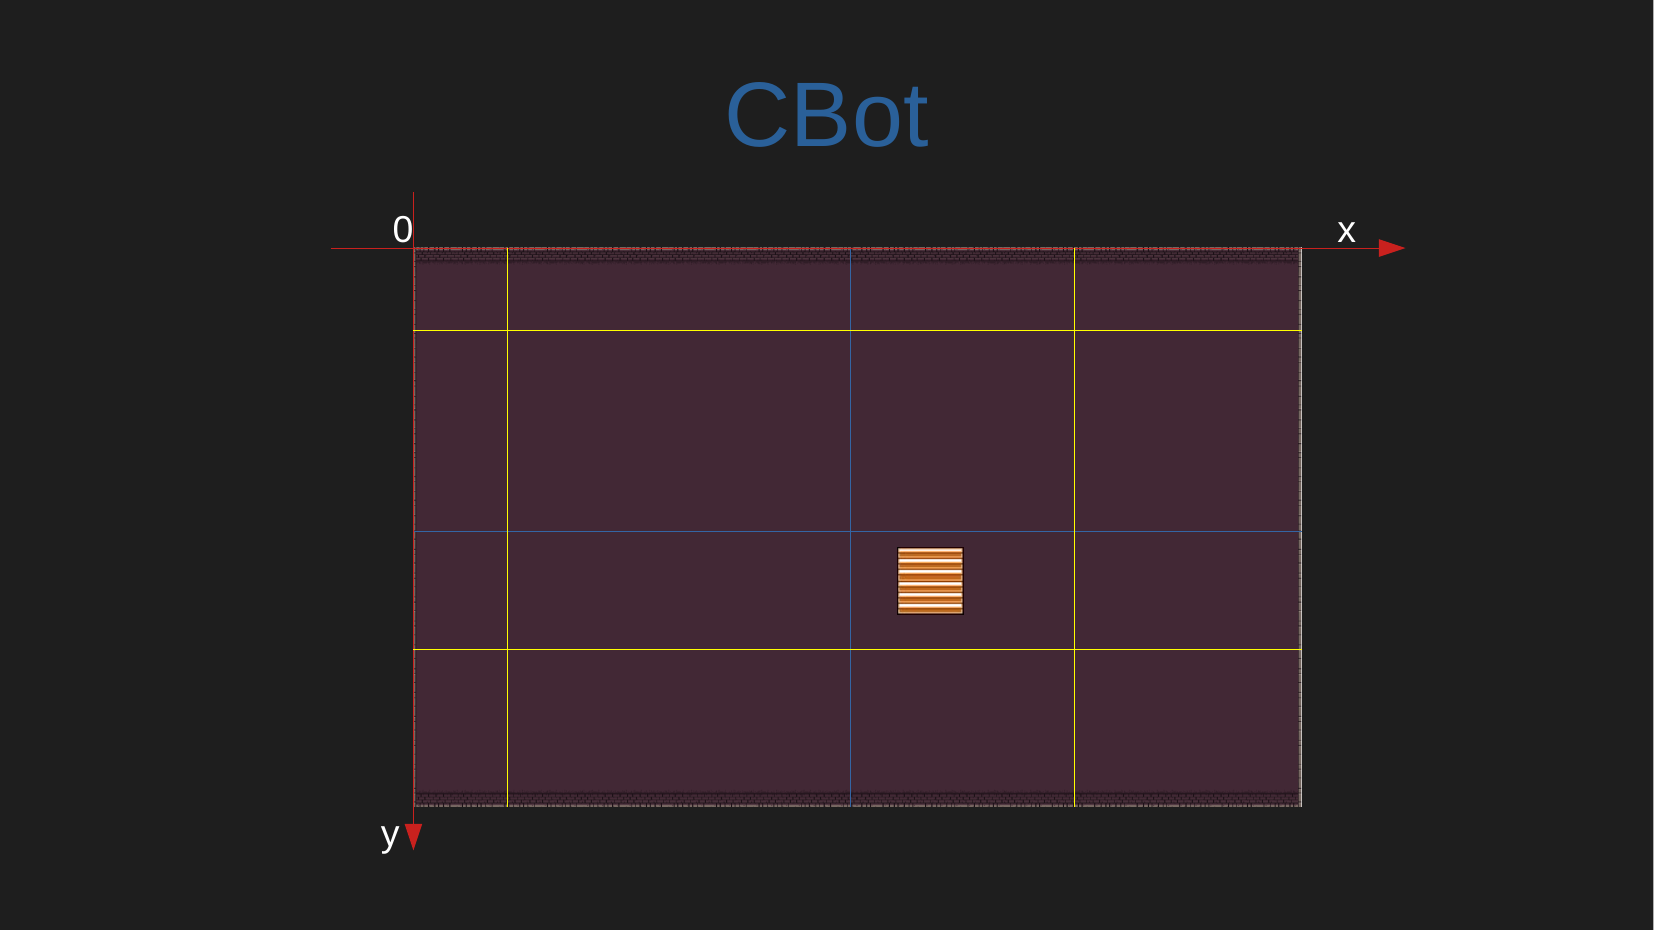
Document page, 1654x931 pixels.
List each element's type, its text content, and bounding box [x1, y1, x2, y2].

picture [414, 532, 507, 649]
picture [851, 650, 1074, 807]
picture [1075, 532, 1302, 649]
picture [508, 249, 850, 330]
picture [1075, 650, 1302, 807]
text_box y [366, 805, 402, 863]
picture [1075, 249, 1302, 330]
text_box x [1322, 200, 1371, 258]
picture [508, 331, 850, 531]
text_box 0 [377, 200, 426, 258]
picture [414, 249, 507, 330]
picture [1075, 331, 1302, 531]
title CBot [82, 37, 1571, 193]
picture [851, 249, 1074, 330]
picture [508, 532, 850, 649]
picture [851, 532, 1074, 649]
picture [414, 331, 507, 531]
picture [414, 650, 507, 807]
picture [508, 650, 850, 807]
picture [851, 331, 1074, 531]
